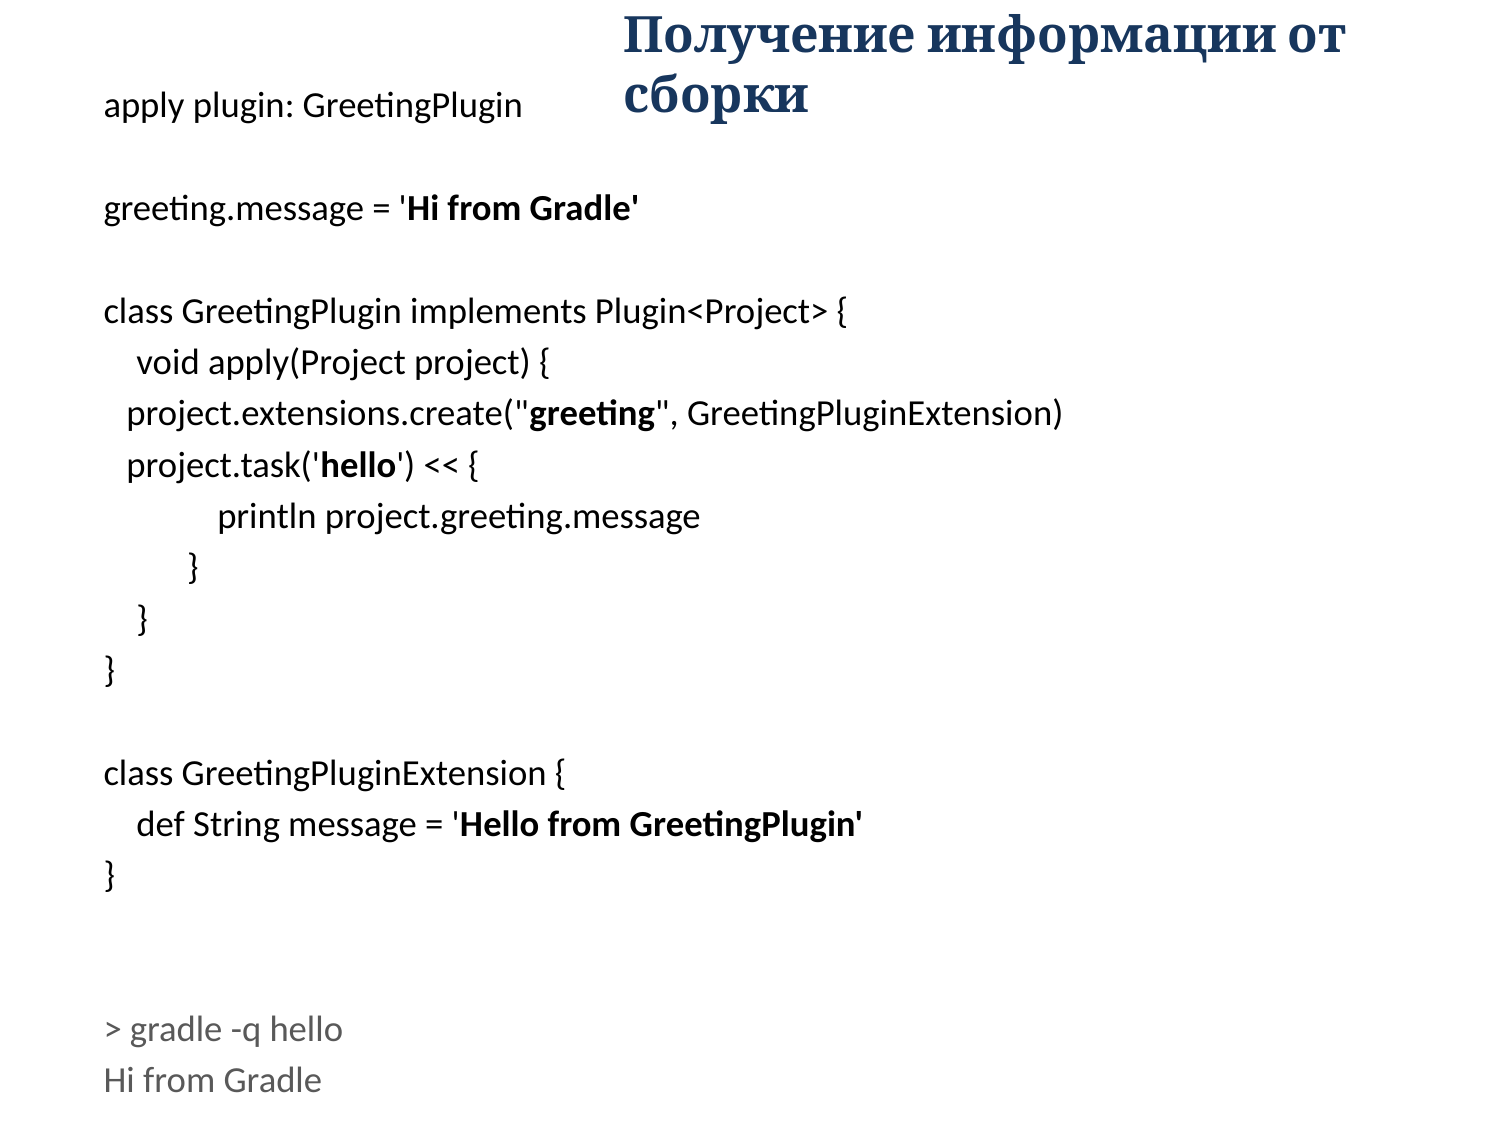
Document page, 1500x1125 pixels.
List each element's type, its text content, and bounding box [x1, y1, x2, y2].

list apply plugin: GreetingPlugin greeting.message = 'Hi from Gradle' class GreetingPlugin implements Plugin<Project> { void apply(Project project) { project.extensions.create("greeting", GreetingPluginExtension) project.task('hello') << { println project.greeting.message } } } class GreetingPluginExtension { def String message = 'Hello from GreetingPlugin' } > gradle -q hello Hi from Gradle [88, 73, 1439, 1125]
text_box Получение информации от сборки [608, 0, 1500, 168]
